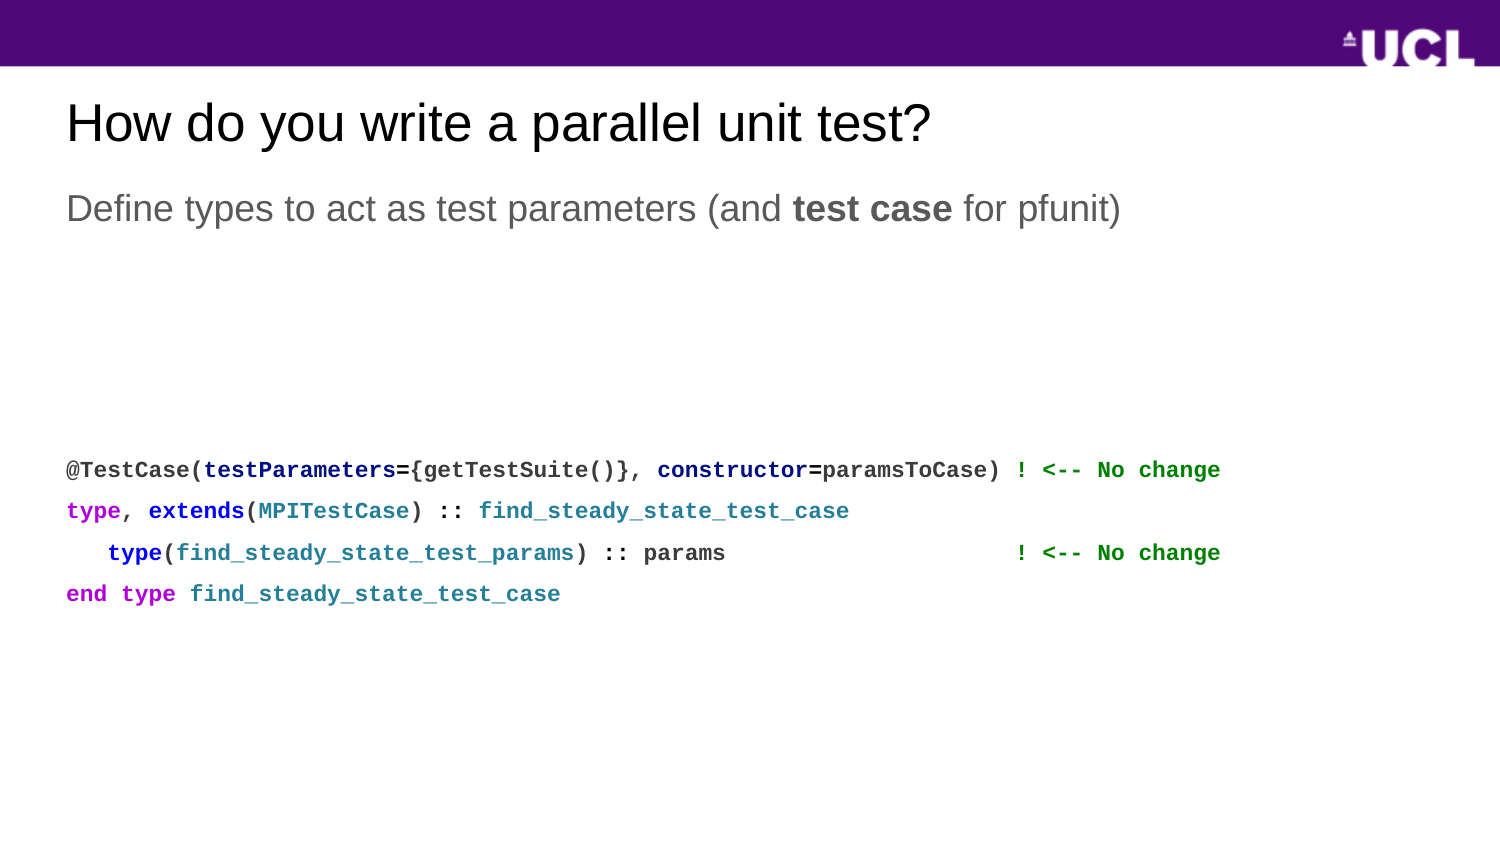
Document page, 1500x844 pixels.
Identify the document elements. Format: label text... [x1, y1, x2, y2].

title How do you write a parallel unit test? [51, 72, 1449, 162]
list Define types to act as test parameters (and test case for pfunit) [51, 162, 1449, 249]
text_box @TestCase(testParameters={getTestSuite()}, constructor=paramsToCase) ! <-- No change type, extends(MPITestCase) :: find_steady_state_test_case type(find_steady_state_test_params) :: params ! <-- No change end type find_steady_state_test_case [51, 260, 1479, 787]
picture [0, 0, 1500, 844]
